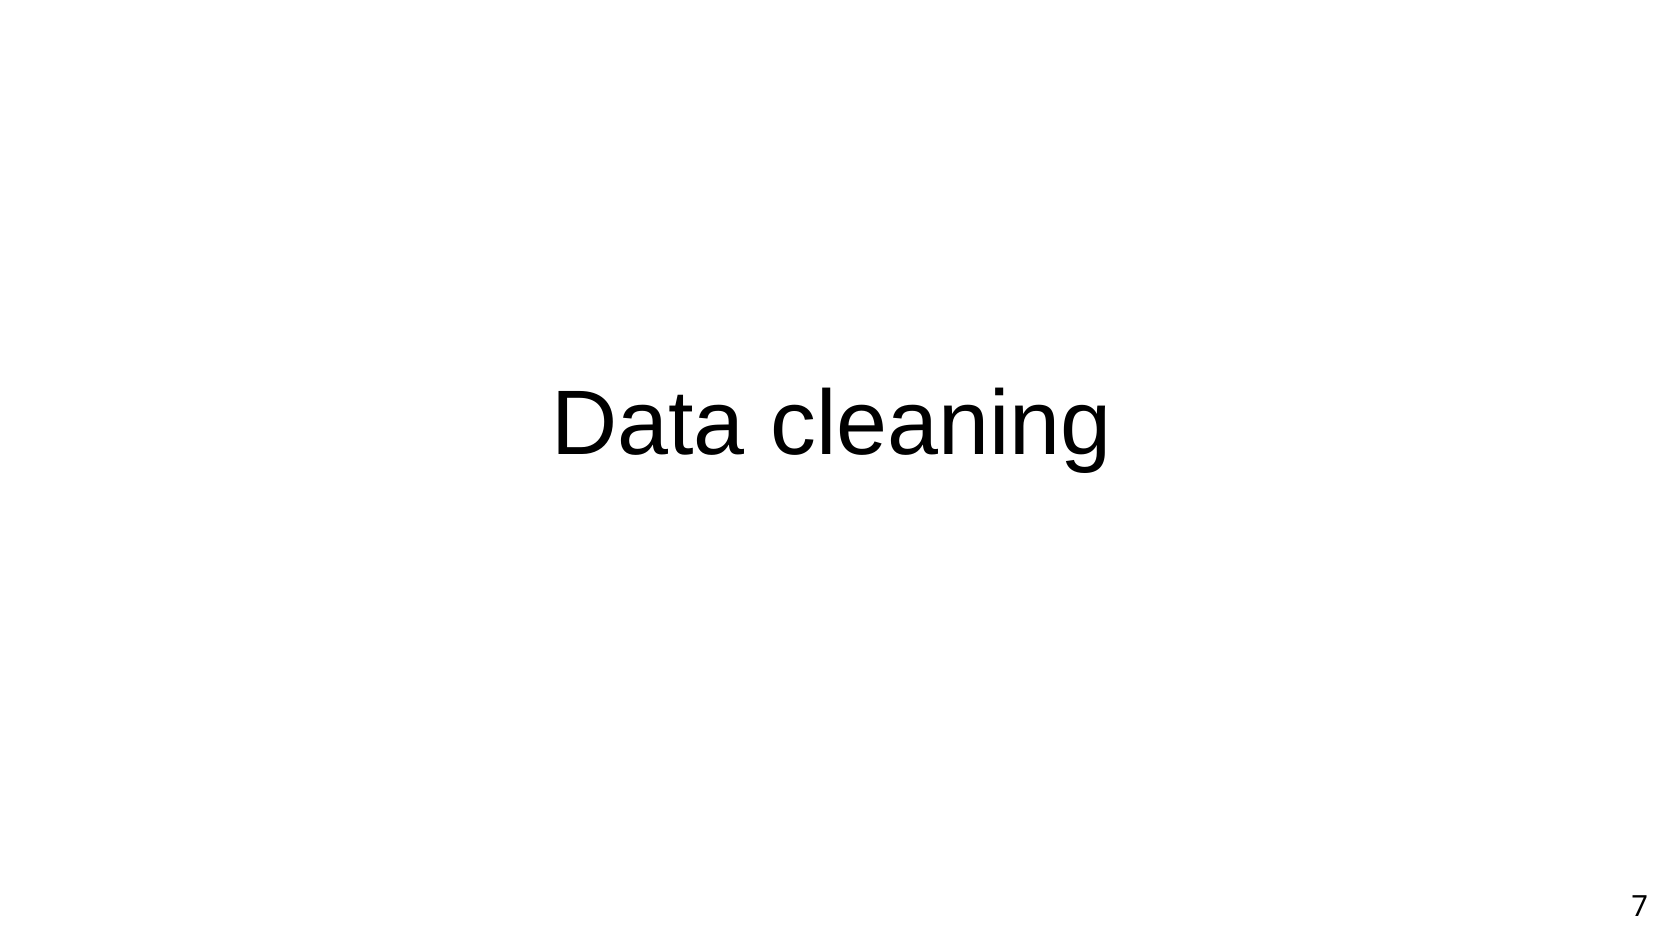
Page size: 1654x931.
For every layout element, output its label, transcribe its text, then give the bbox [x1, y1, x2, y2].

title Data cleaning [87, 345, 1576, 501]
